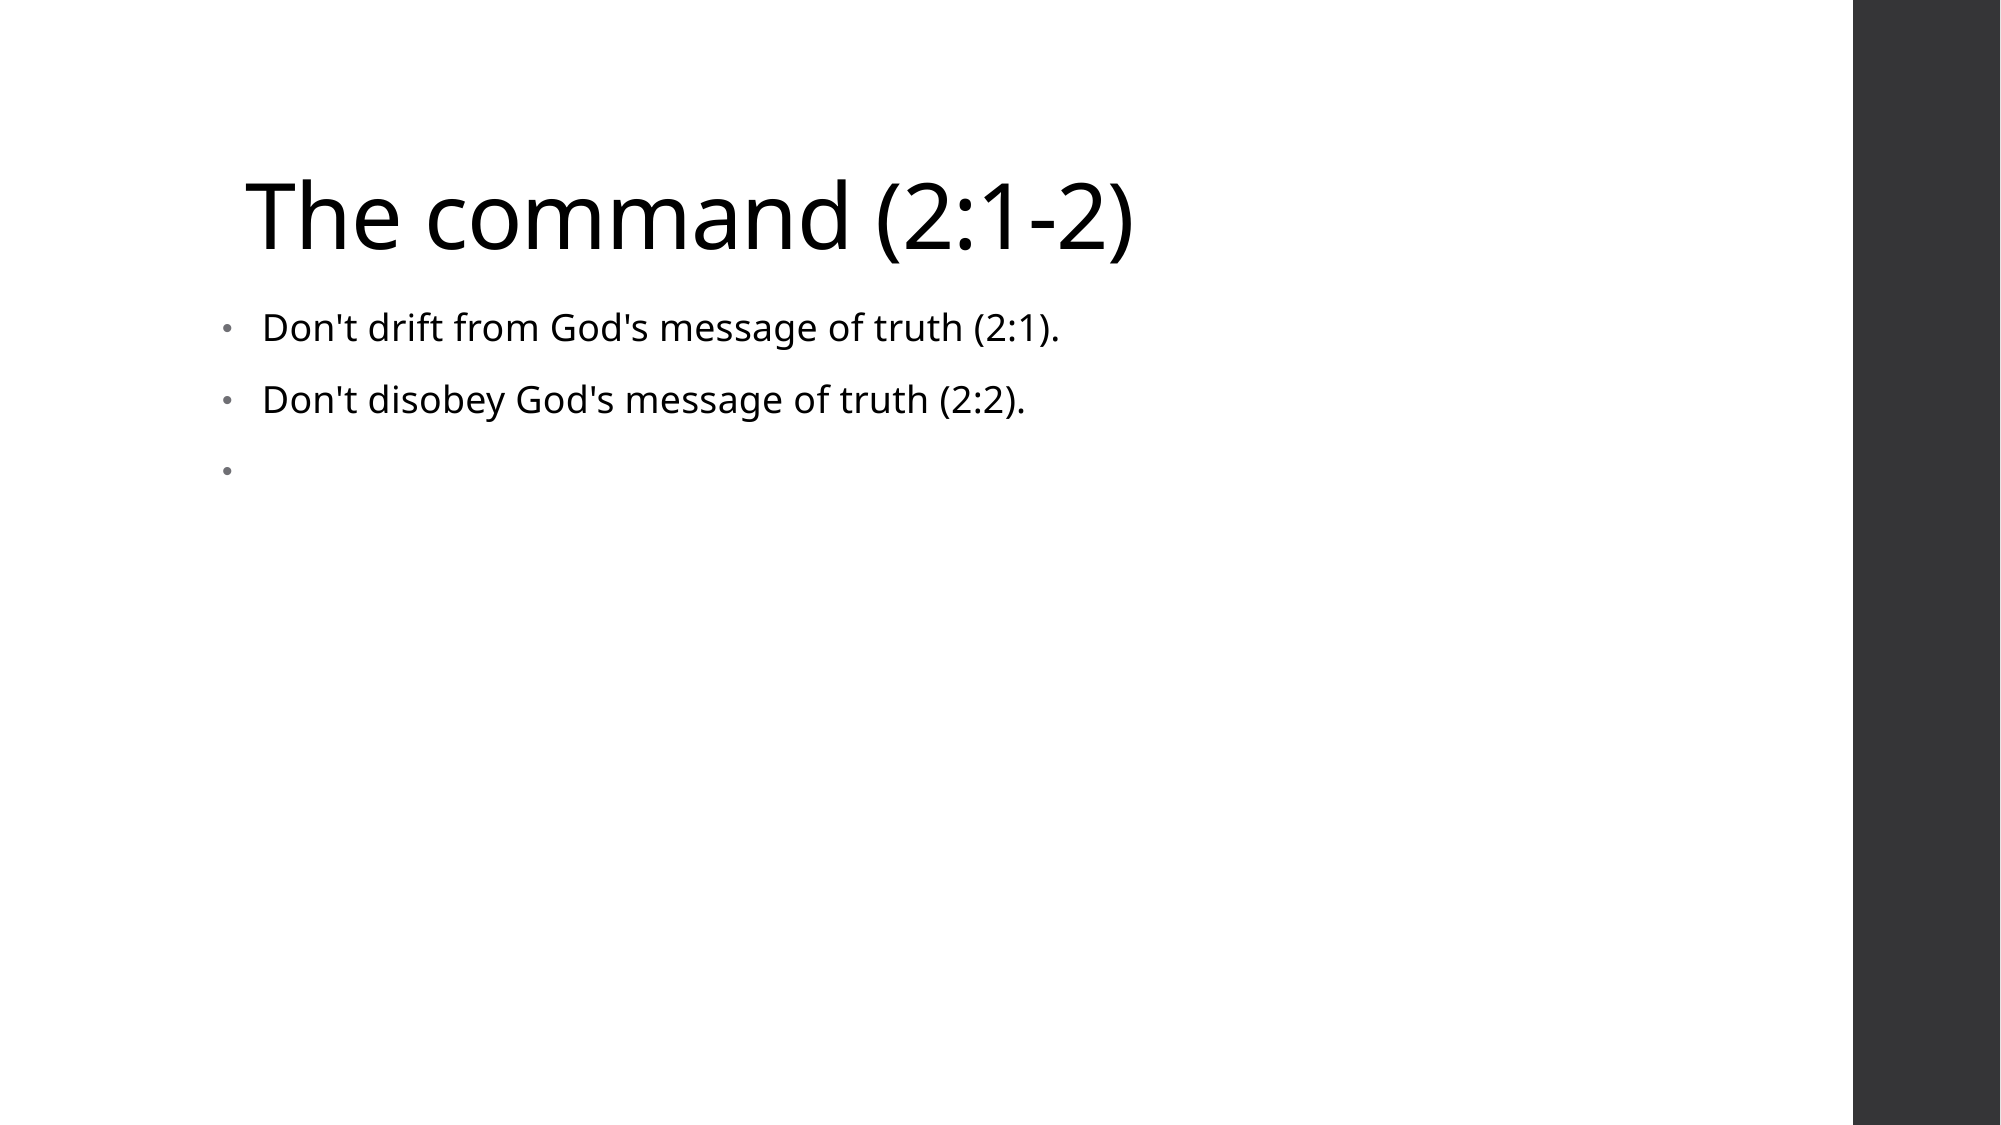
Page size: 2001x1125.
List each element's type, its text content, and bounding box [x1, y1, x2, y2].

list Don't drift from God's message of truth (2:1). Don't disobey God's message of truth (2:2). [206, 299, 1617, 1014]
title The command (2:1-2) [206, 60, 1797, 278]
